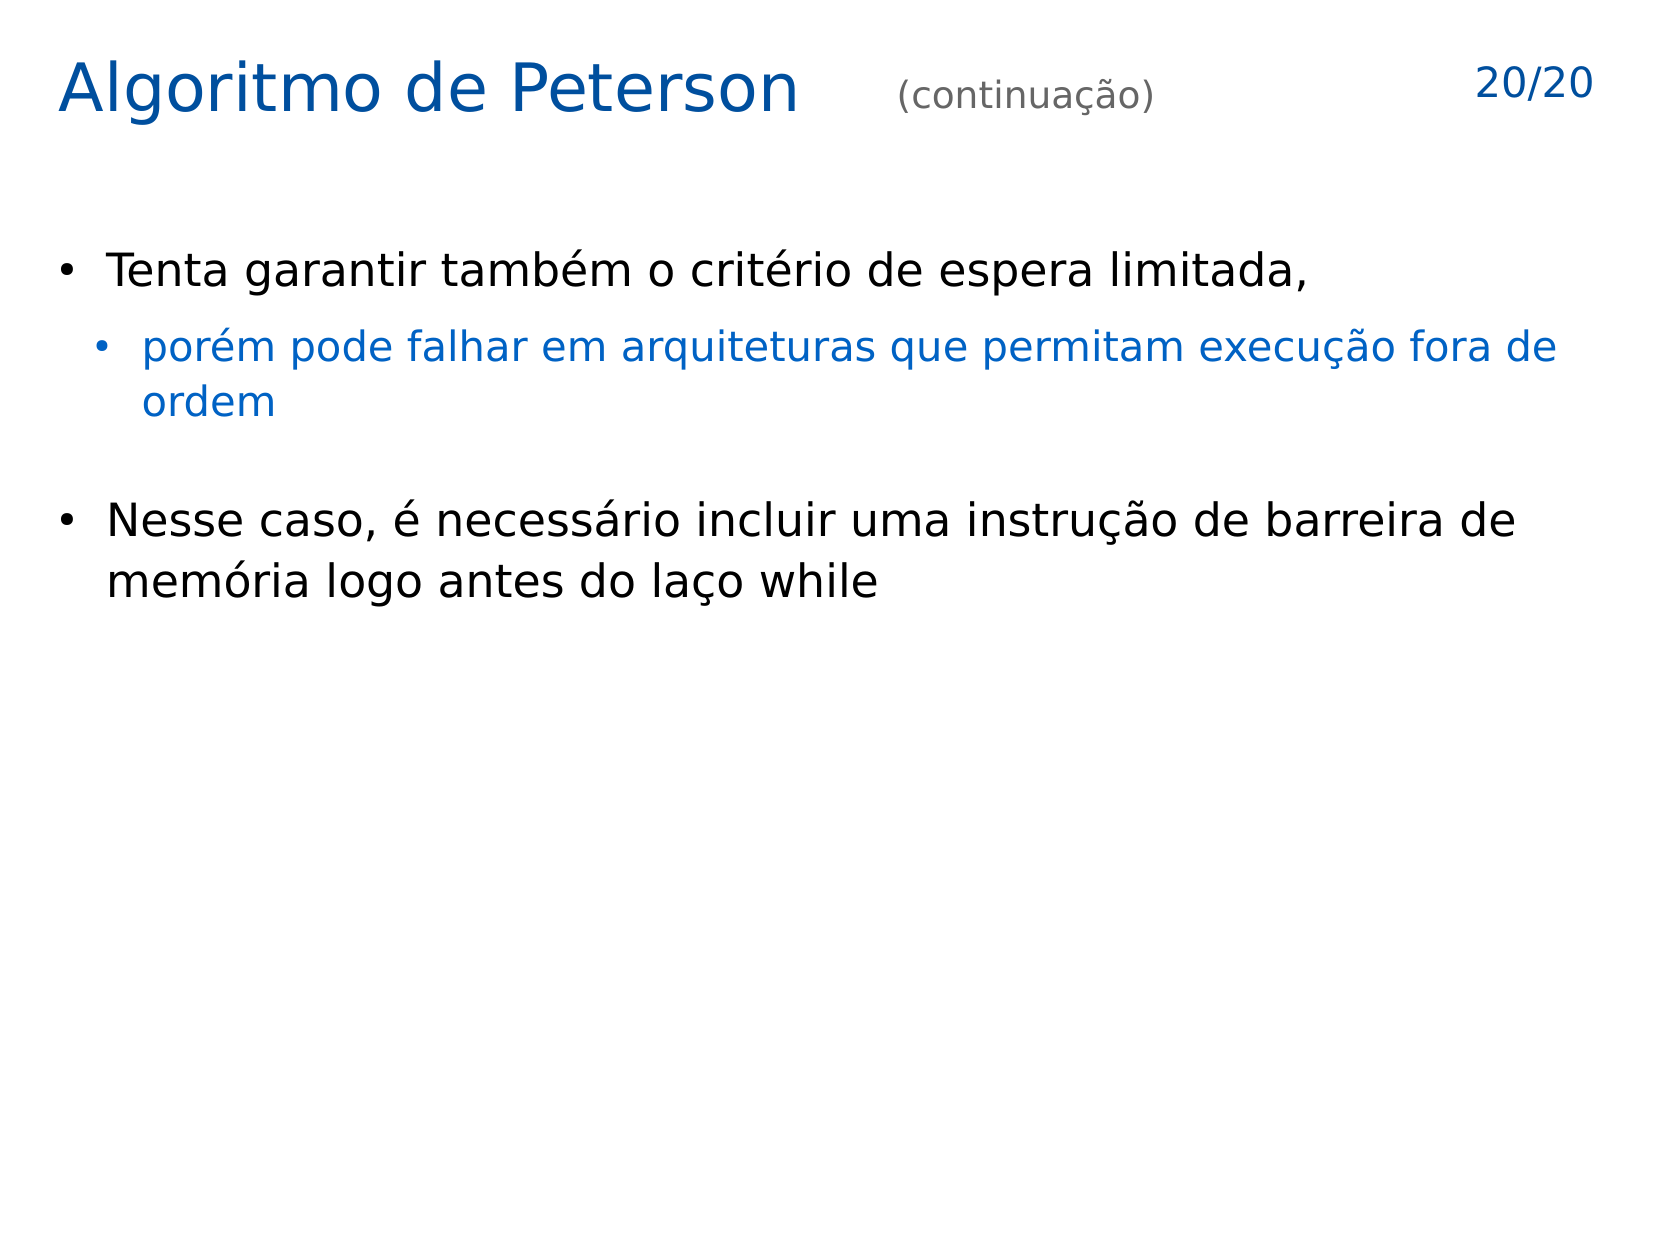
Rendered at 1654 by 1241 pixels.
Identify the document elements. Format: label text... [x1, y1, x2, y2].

title Algoritmo de Peterson [59, 29, 1625, 148]
list Tenta garantir também o critério de espera limitada, porém pode falhar em arquiteturas que permitam execução fora de ordem Nesse caso, é necessário incluir uma instrução de barreira de memória logo antes do laço while [59, 236, 1595, 1211]
text_box (continuação) [881, 66, 1171, 125]
